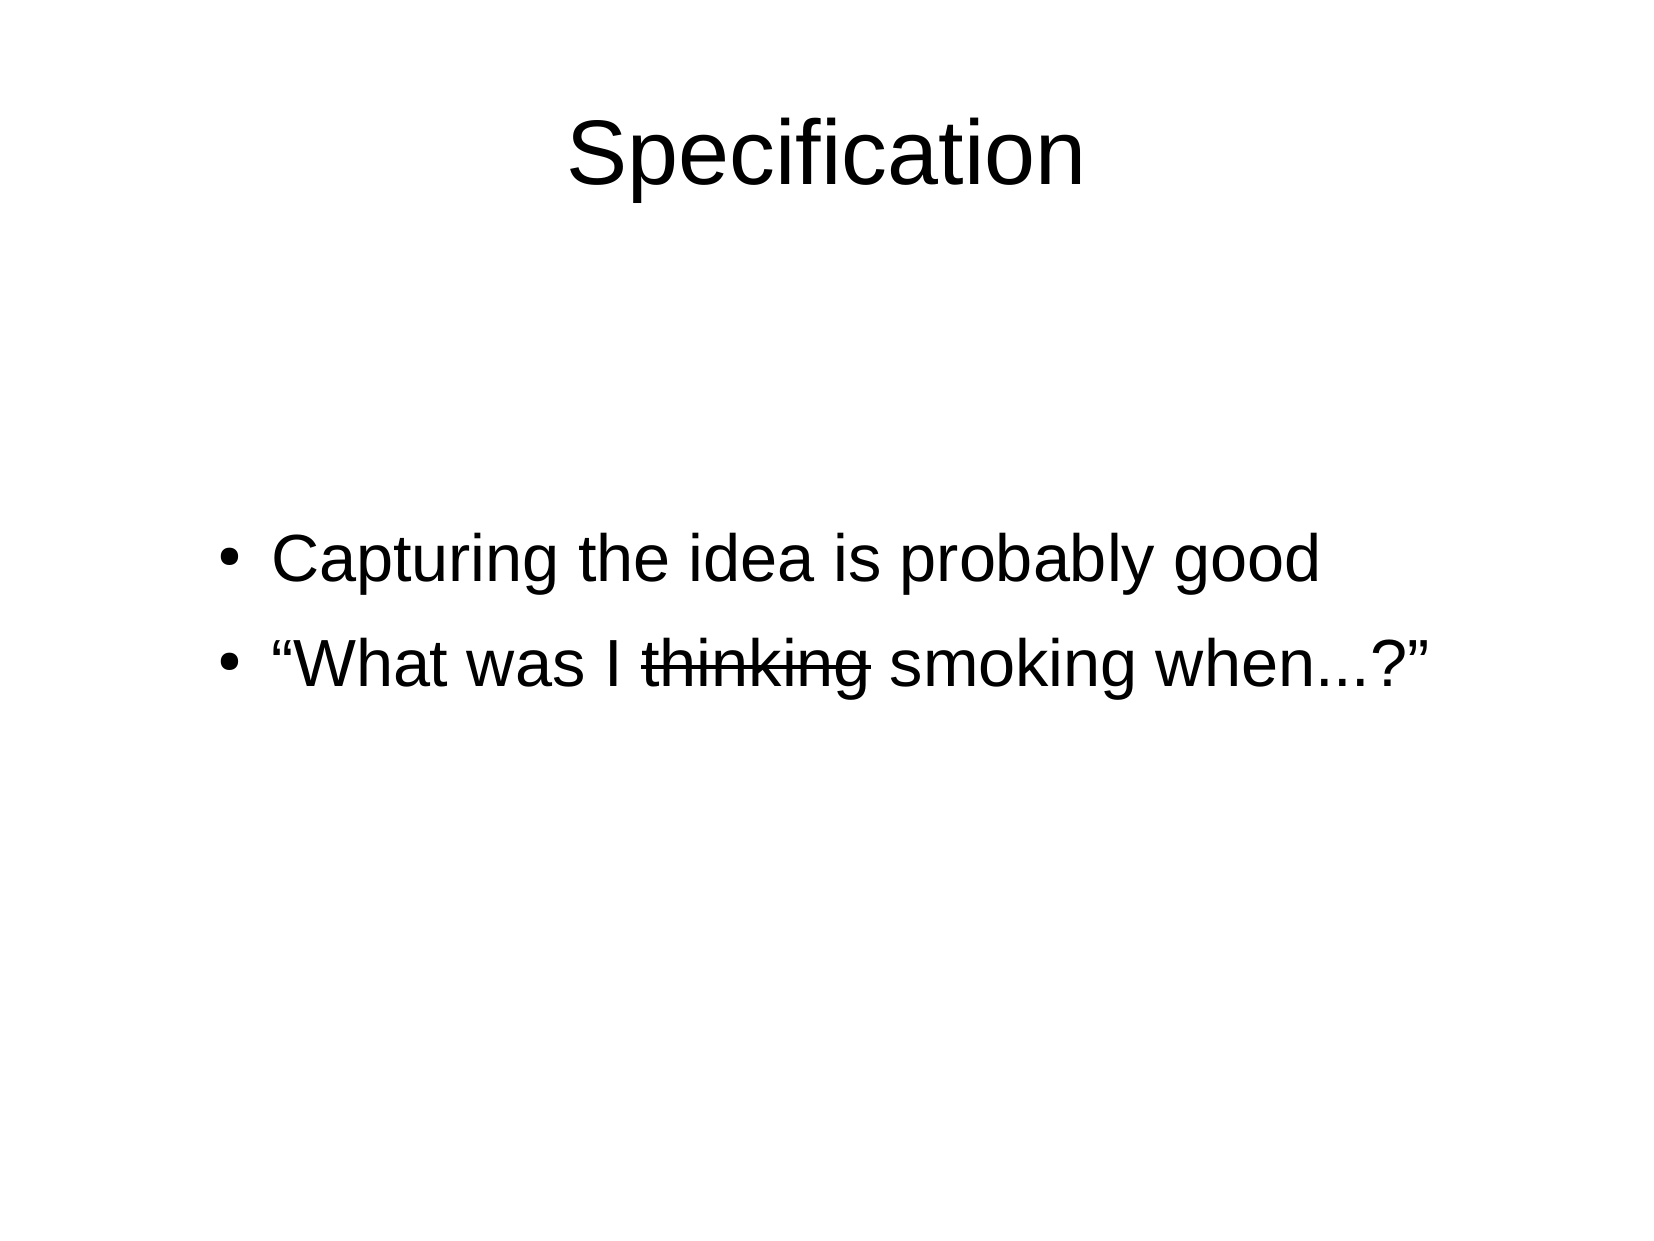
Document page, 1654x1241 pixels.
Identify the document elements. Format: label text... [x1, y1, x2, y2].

list Capturing the idea is probably good “What was I thinking smoking when...?” [200, 521, 1454, 719]
title Specification [82, 49, 1571, 257]
